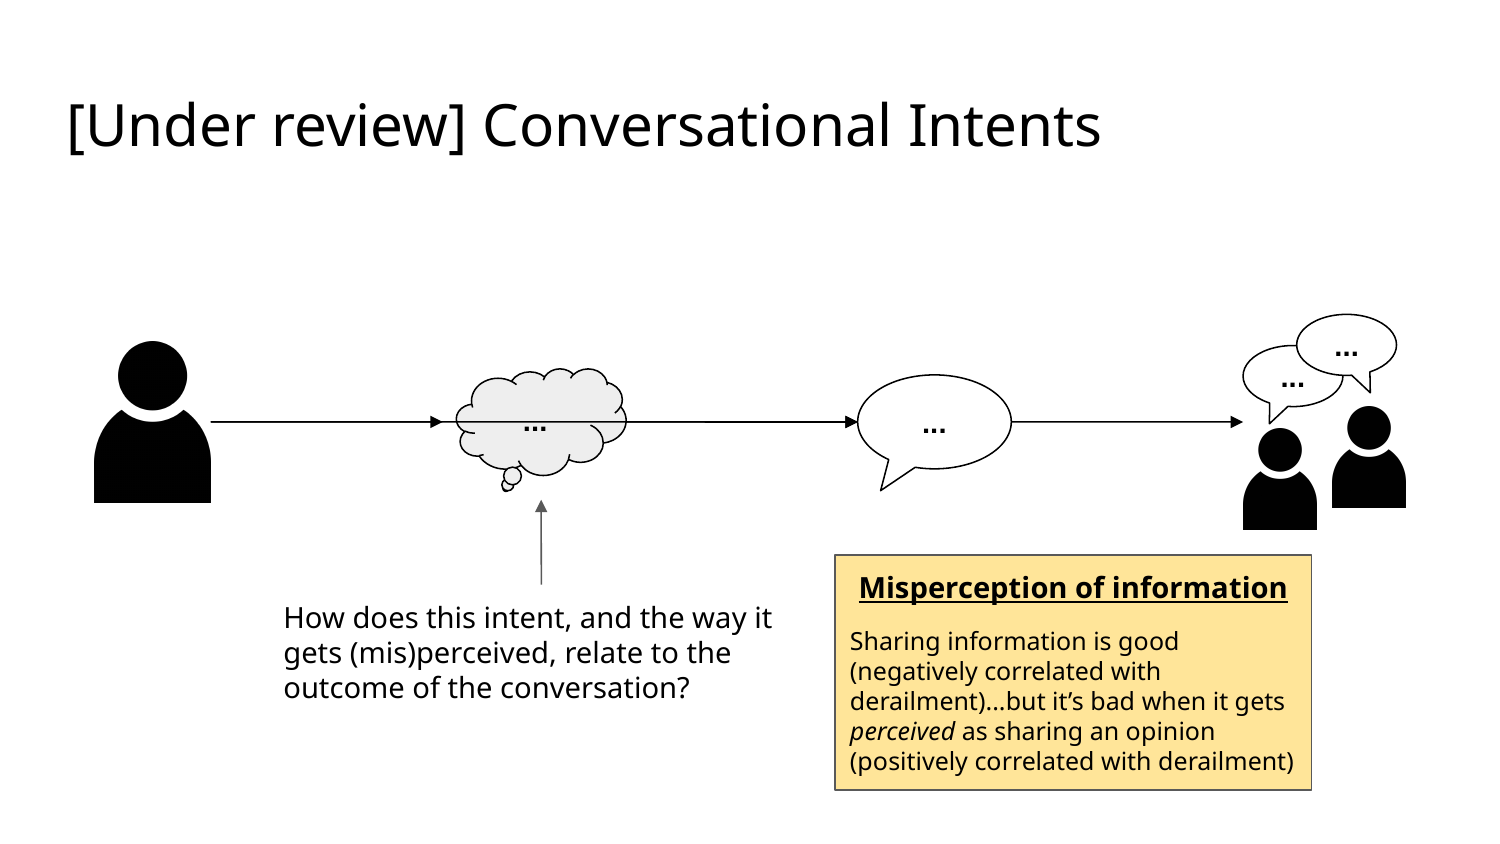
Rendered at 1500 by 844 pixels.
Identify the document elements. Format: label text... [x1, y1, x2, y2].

picture [1332, 406, 1406, 508]
text_box ... [456, 368, 627, 421]
text_box ... [456, 423, 626, 492]
text_box How does this intent, and the way it gets (mis)perceived, relate to the outcome of the conversation? [268, 584, 815, 775]
picture [94, 341, 211, 503]
text_box Misperception of information Sharing information is good (negatively correlated with derailment)...but it’s bad when it gets perceived as sharing an opinion (positively correlated with derailment) [834, 554, 1312, 791]
text_box ... [1243, 345, 1343, 424]
picture [1243, 428, 1317, 530]
text_box ... [1296, 314, 1397, 393]
title [Under review] Conversational Intents [51, 72, 1449, 167]
text_box ... [857, 374, 1012, 491]
